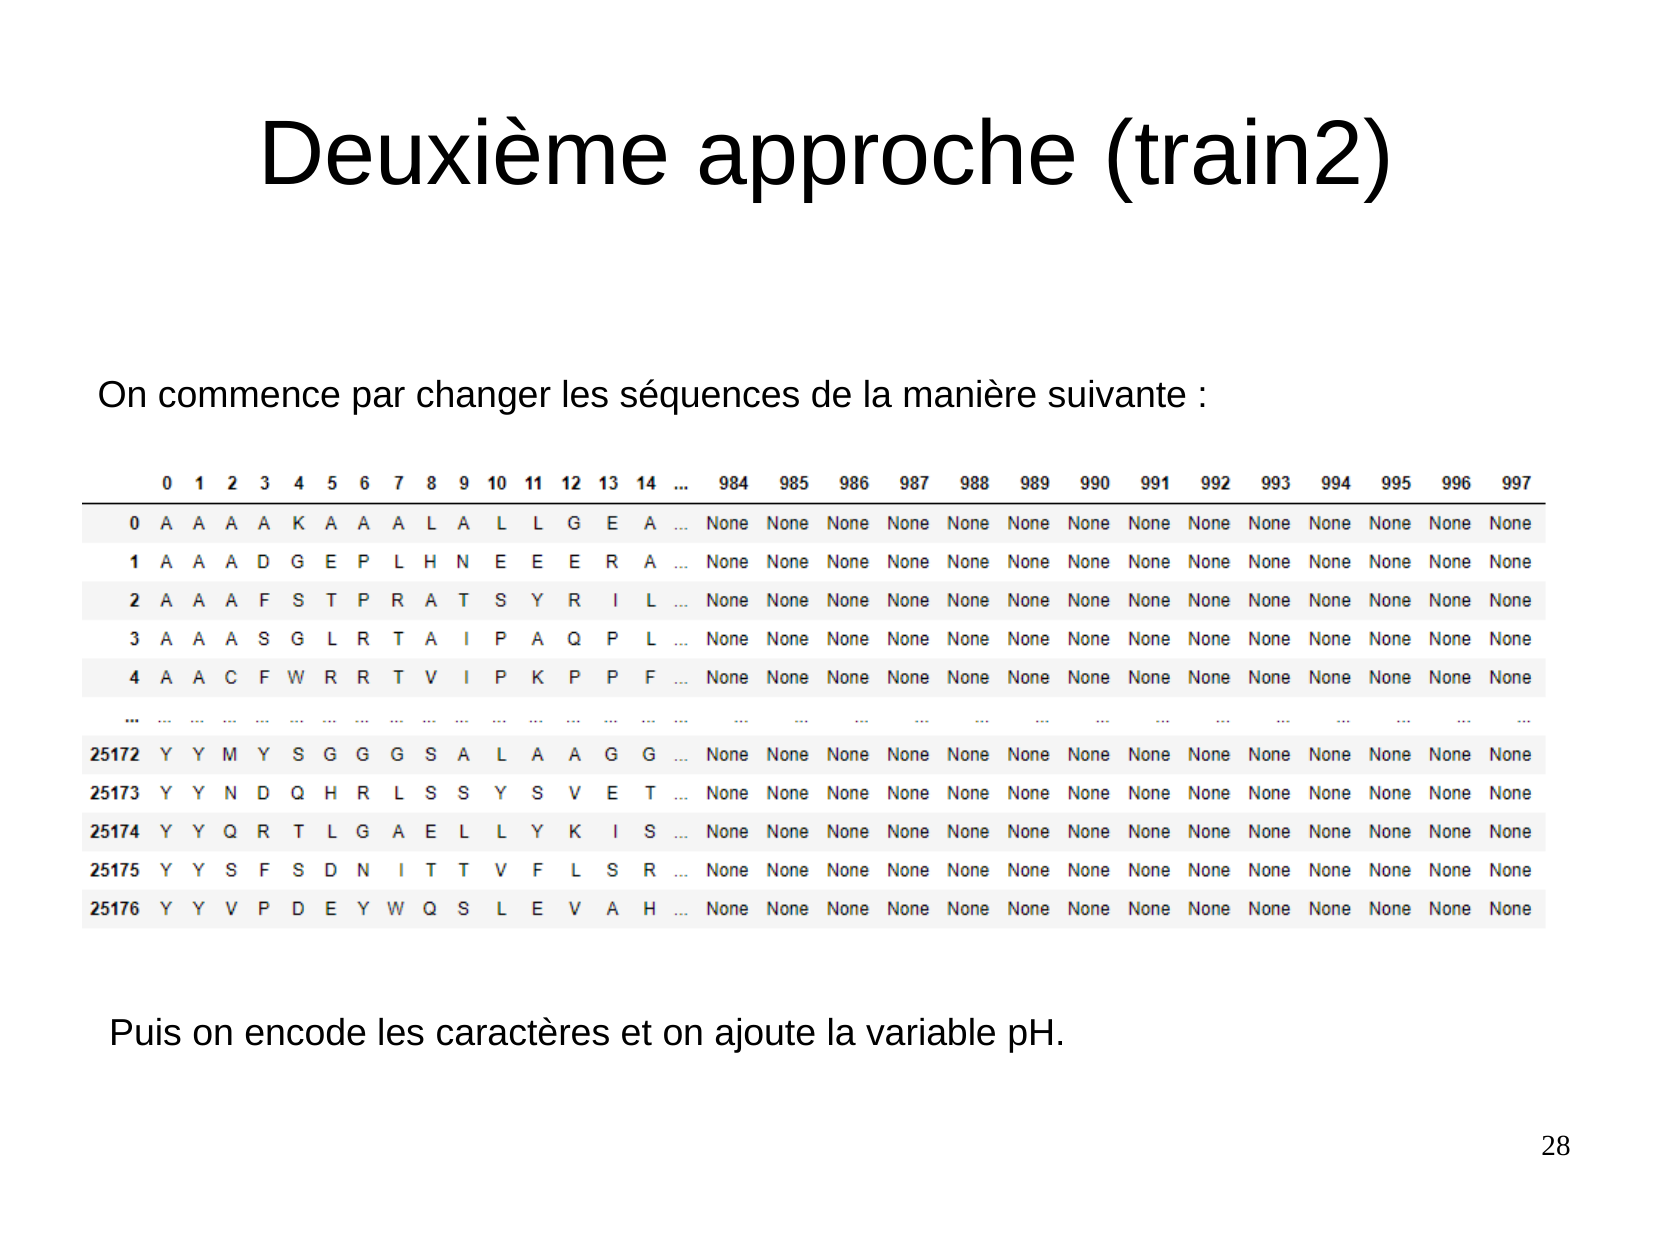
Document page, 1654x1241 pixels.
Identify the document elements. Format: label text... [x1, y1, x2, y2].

text_box Puis on encode les caractères et on ajoute la variable pH. [94, 1003, 1111, 1061]
text_box On commence par changer les séquences de la manière suivante : [82, 366, 1264, 449]
title Deuxième approche (train2) [82, 49, 1571, 257]
picture [82, 463, 1571, 936]
